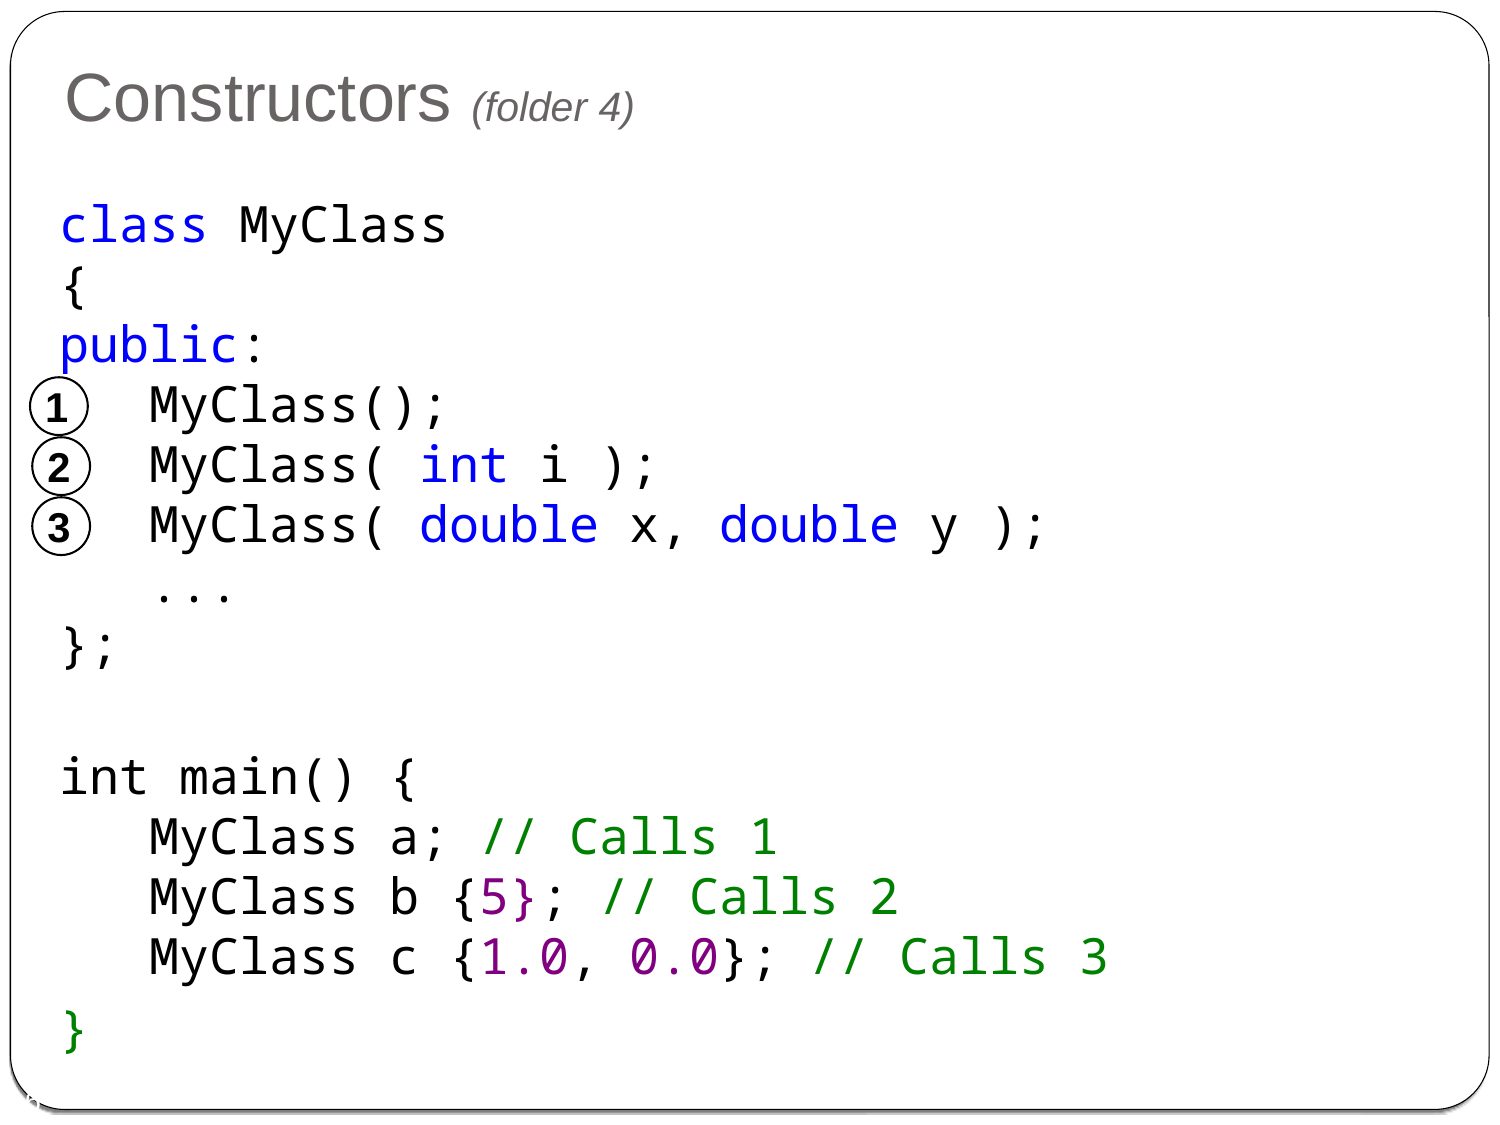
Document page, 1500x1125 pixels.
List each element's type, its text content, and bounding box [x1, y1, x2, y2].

text_box 2 [32, 437, 91, 496]
list class MyClass { public: MyClass(); MyClass( int i ); MyClass( double x, double y ); ... }; int main() { MyClass a; // Calls 1 MyClass b {5}; // Calls 2 MyClass c {1.0, 0.0}; // Calls 3 } [45, 185, 1470, 1111]
text_box 1 [30, 377, 88, 436]
slide_number <number> [0, 1074, 50, 1125]
text_box 3 [32, 497, 91, 556]
title Constructors (folder 4) [50, 45, 1450, 150]
